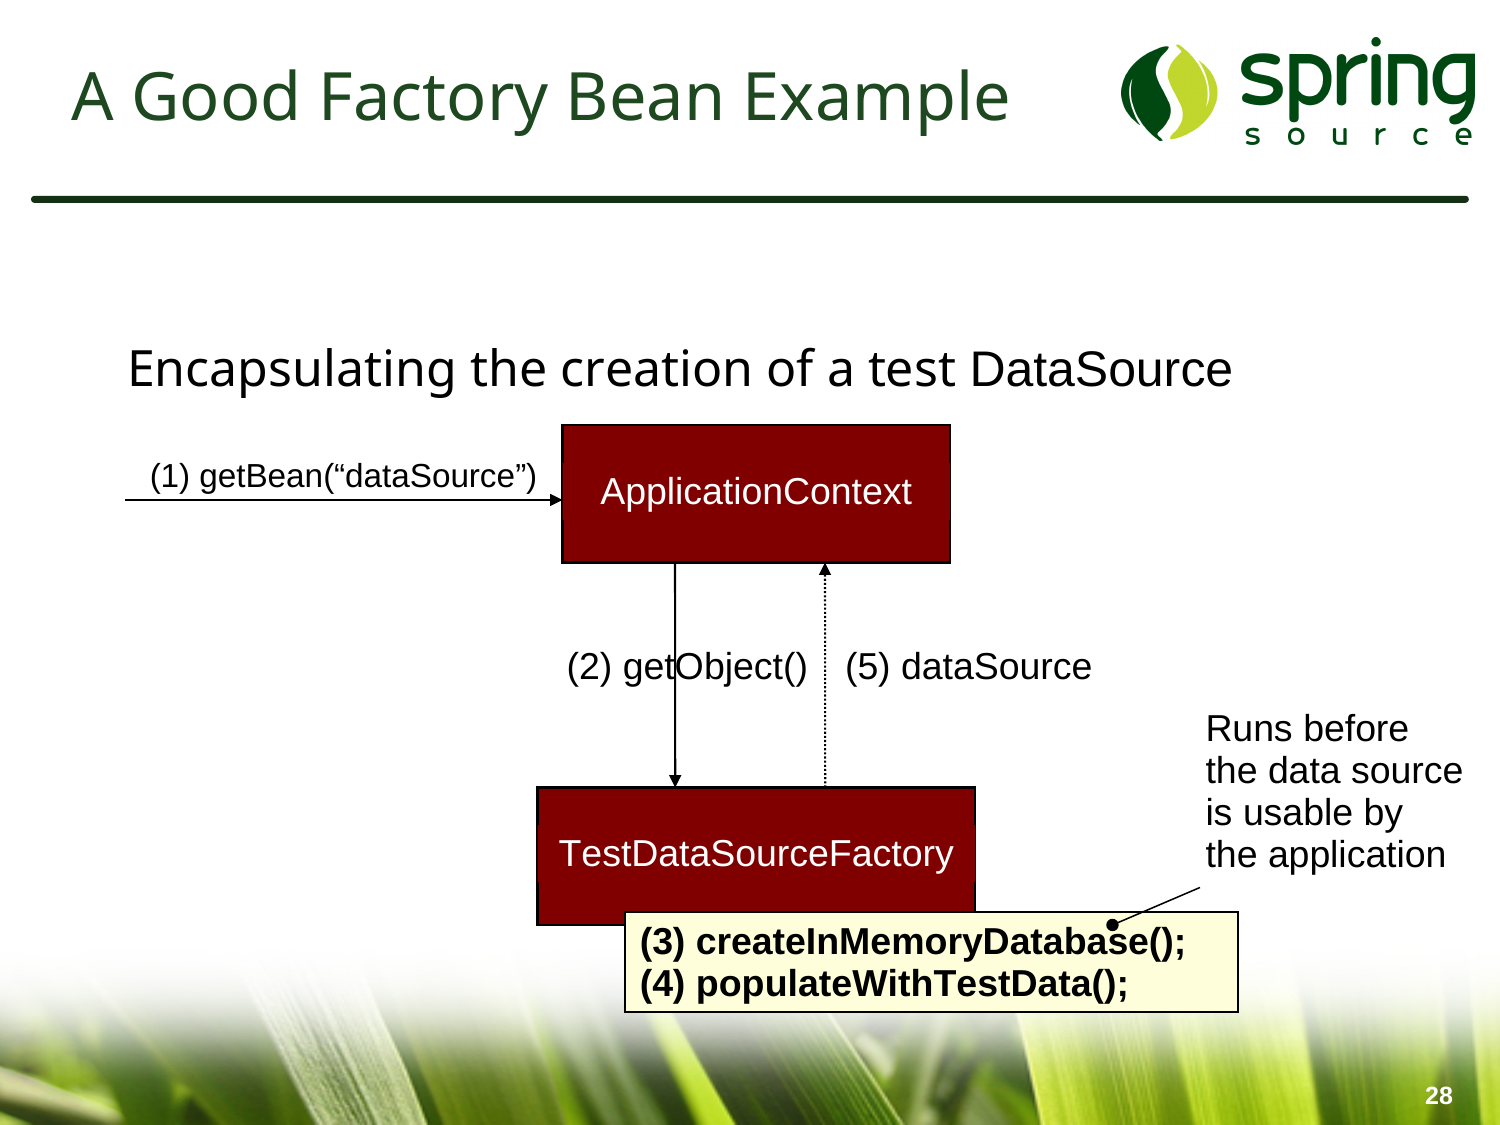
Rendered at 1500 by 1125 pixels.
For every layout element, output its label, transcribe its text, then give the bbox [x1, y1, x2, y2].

text_box Runs before the data source is usable by the application [1190, 699, 1479, 884]
text_box (3) createInMemoryDatabase(); (4) populateWithTestData(); [624, 912, 1238, 1012]
text_box ApplicationContext [562, 462, 951, 520]
text_box (1) getBean(“dataSource”) [125, 450, 563, 503]
picture [0, 944, 1500, 1125]
text_box (2) getObject() [549, 637, 825, 695]
text_box [537, 787, 976, 825]
text_box [537, 883, 976, 925]
text_box [562, 425, 951, 462]
text_box (5) dataSource [825, 637, 1113, 695]
list Encapsulating the creation of a test DataSource [112, 324, 1413, 1001]
text_box [562, 520, 951, 563]
picture [1121, 37, 1475, 145]
text_box TestDataSourceFactory [537, 825, 976, 883]
title A Good Factory Bean Example [56, 5, 1089, 184]
